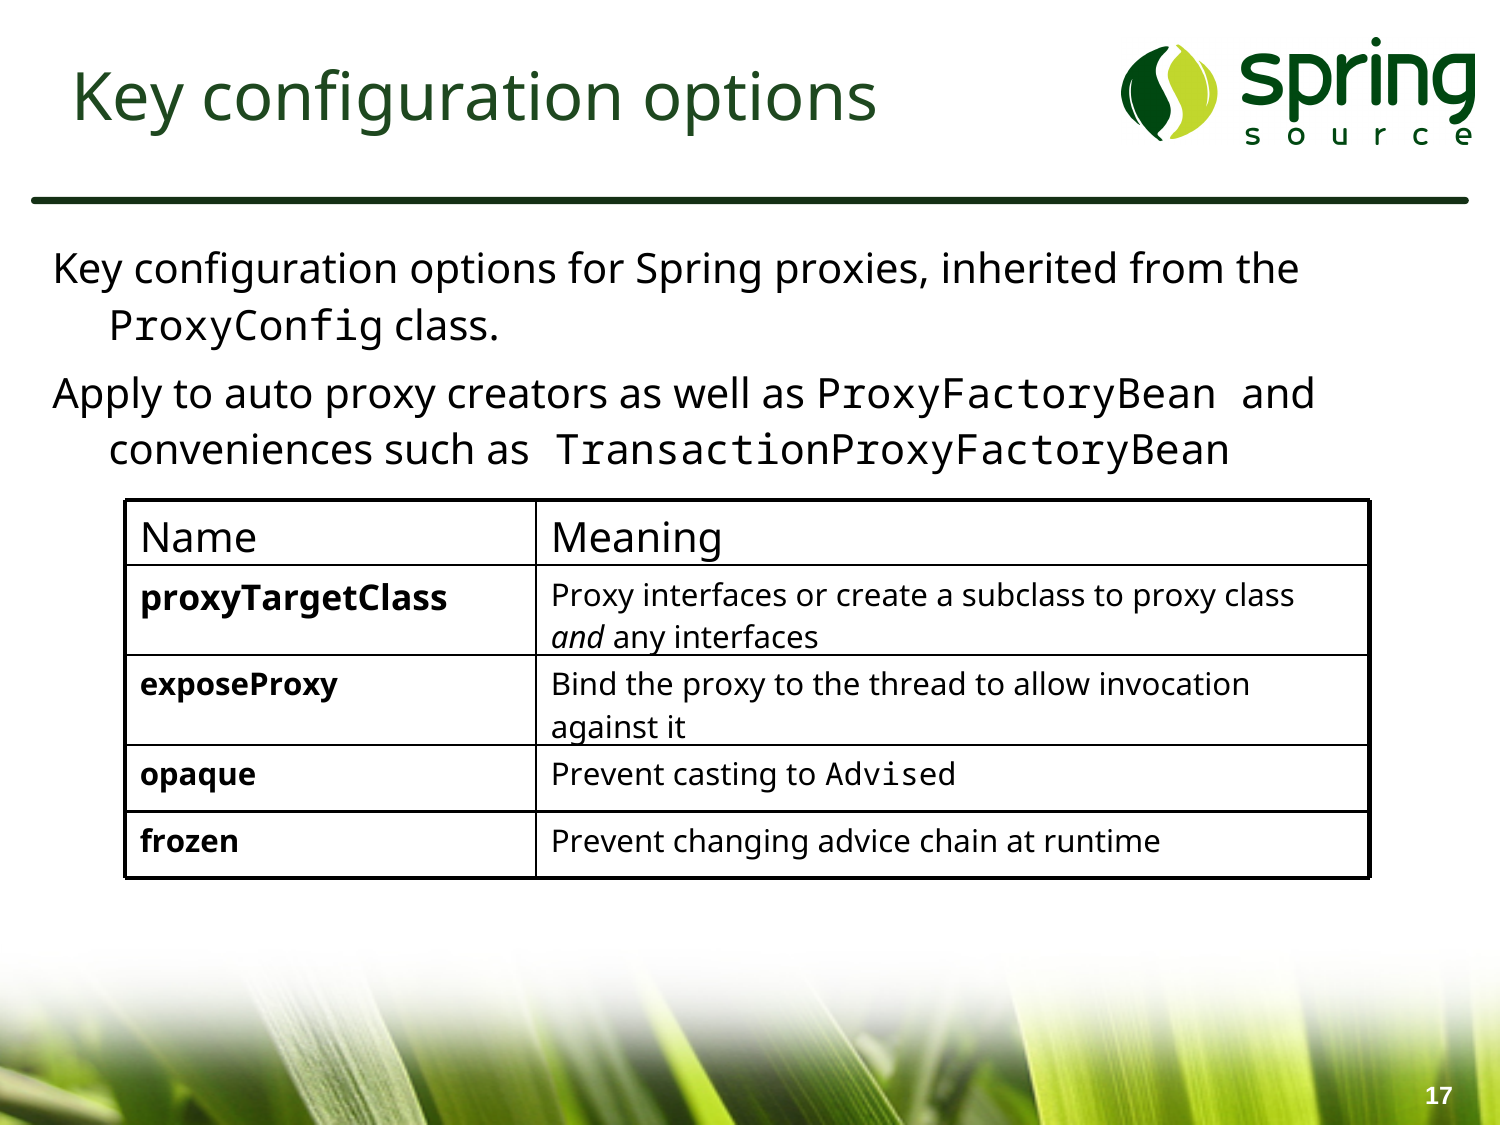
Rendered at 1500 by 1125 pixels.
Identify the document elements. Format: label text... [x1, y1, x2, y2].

title Key configuration options [56, 13, 1089, 176]
text_box Proxy interfaces or create a subclass to proxy class and any interfaces [537, 566, 1367, 654]
text_box proxyTargetClass [127, 566, 535, 654]
text_box Prevent changing advice chain at runtime [537, 813, 1367, 876]
text_box Meaning [537, 502, 1367, 564]
picture [1121, 37, 1475, 145]
text_box opaque [127, 746, 535, 810]
text_box Prevent casting to Advised [537, 746, 1367, 810]
text_box Name [127, 502, 535, 564]
text_box Bind the proxy to the thread to allow invocation against it [537, 656, 1367, 744]
picture [0, 944, 1500, 1125]
text_box frozen [127, 813, 535, 876]
text_box exposeProxy [127, 656, 535, 744]
list Key configuration options for Spring proxies, inherited from the ProxyConfig class. Apply to auto proxy creators as well as ProxyFactoryBean and conveniences such as TransactionProxyFactoryBean [37, 231, 1450, 643]
